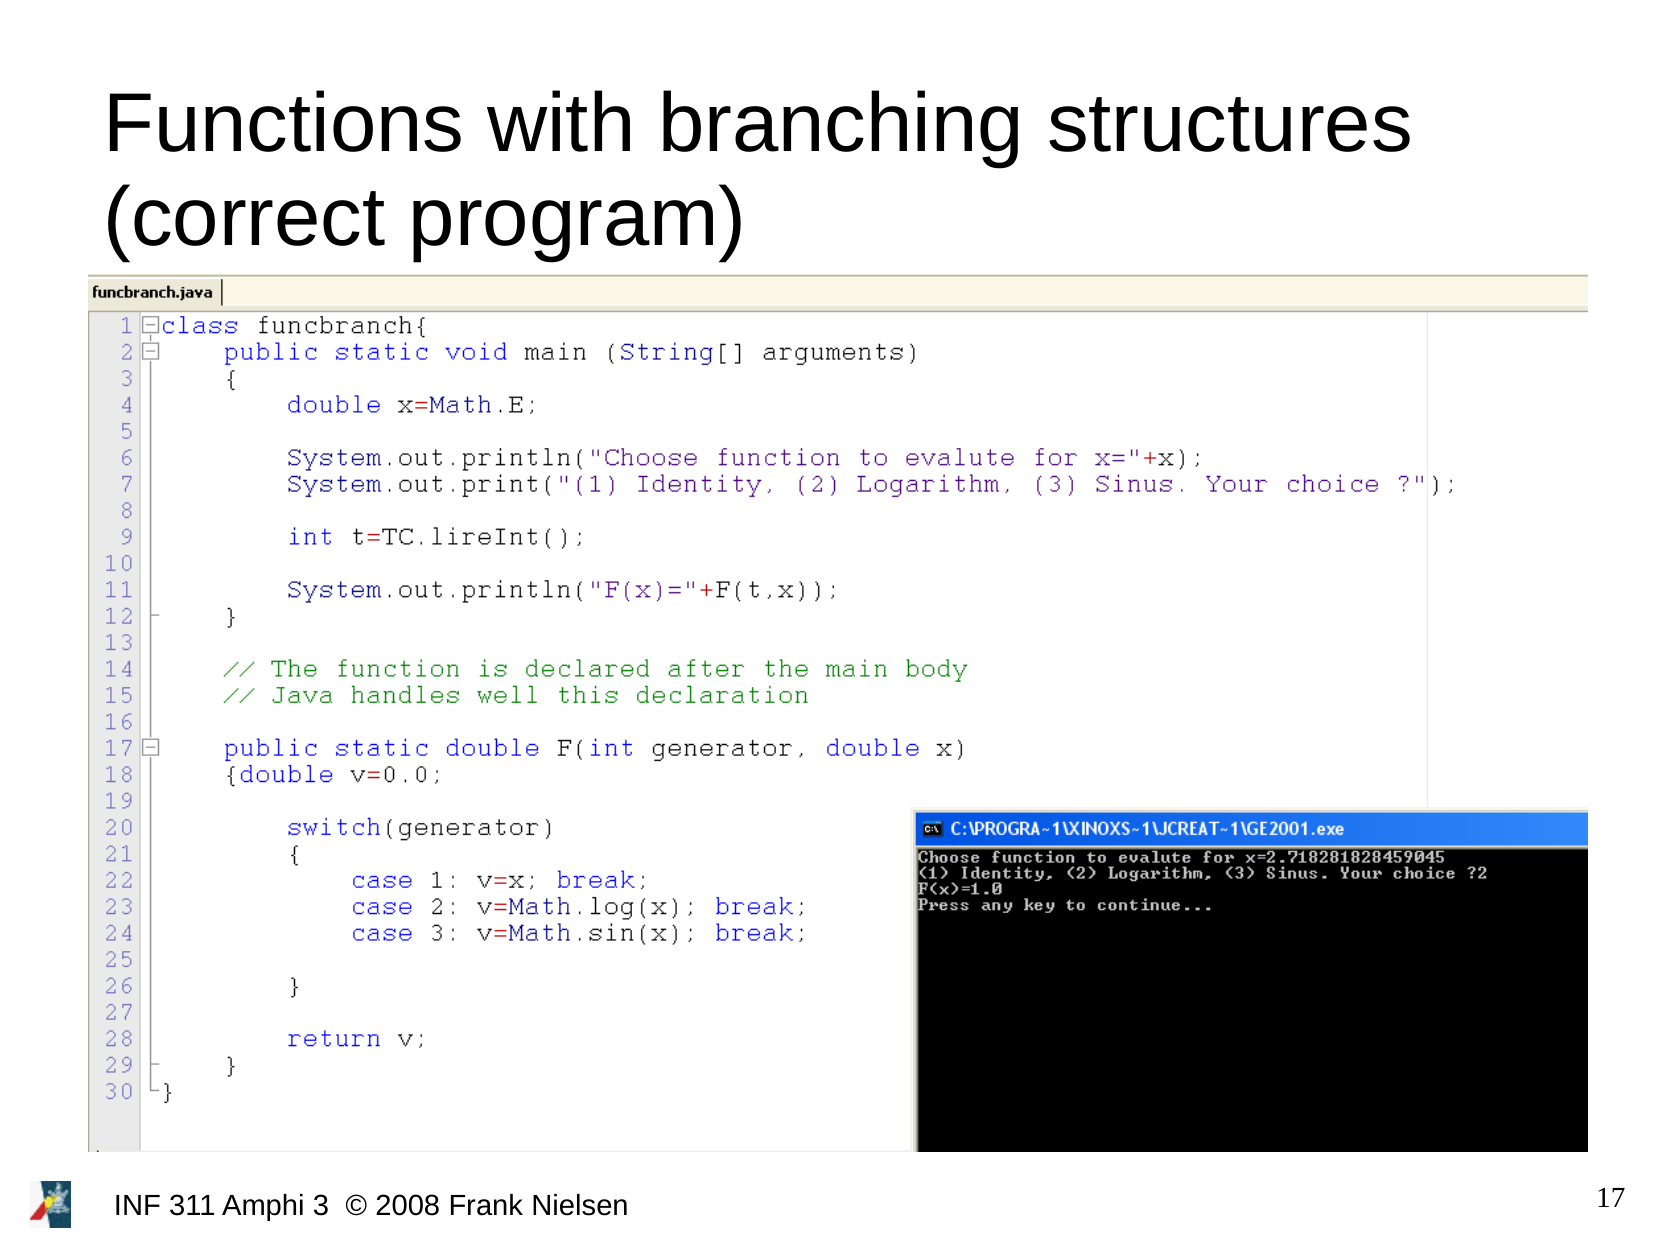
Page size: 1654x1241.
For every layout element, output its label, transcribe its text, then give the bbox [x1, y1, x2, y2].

picture [88, 274, 1588, 1152]
picture [29, 1181, 71, 1228]
text_box Functions with branching structures (correct program) [88, 69, 1429, 271]
